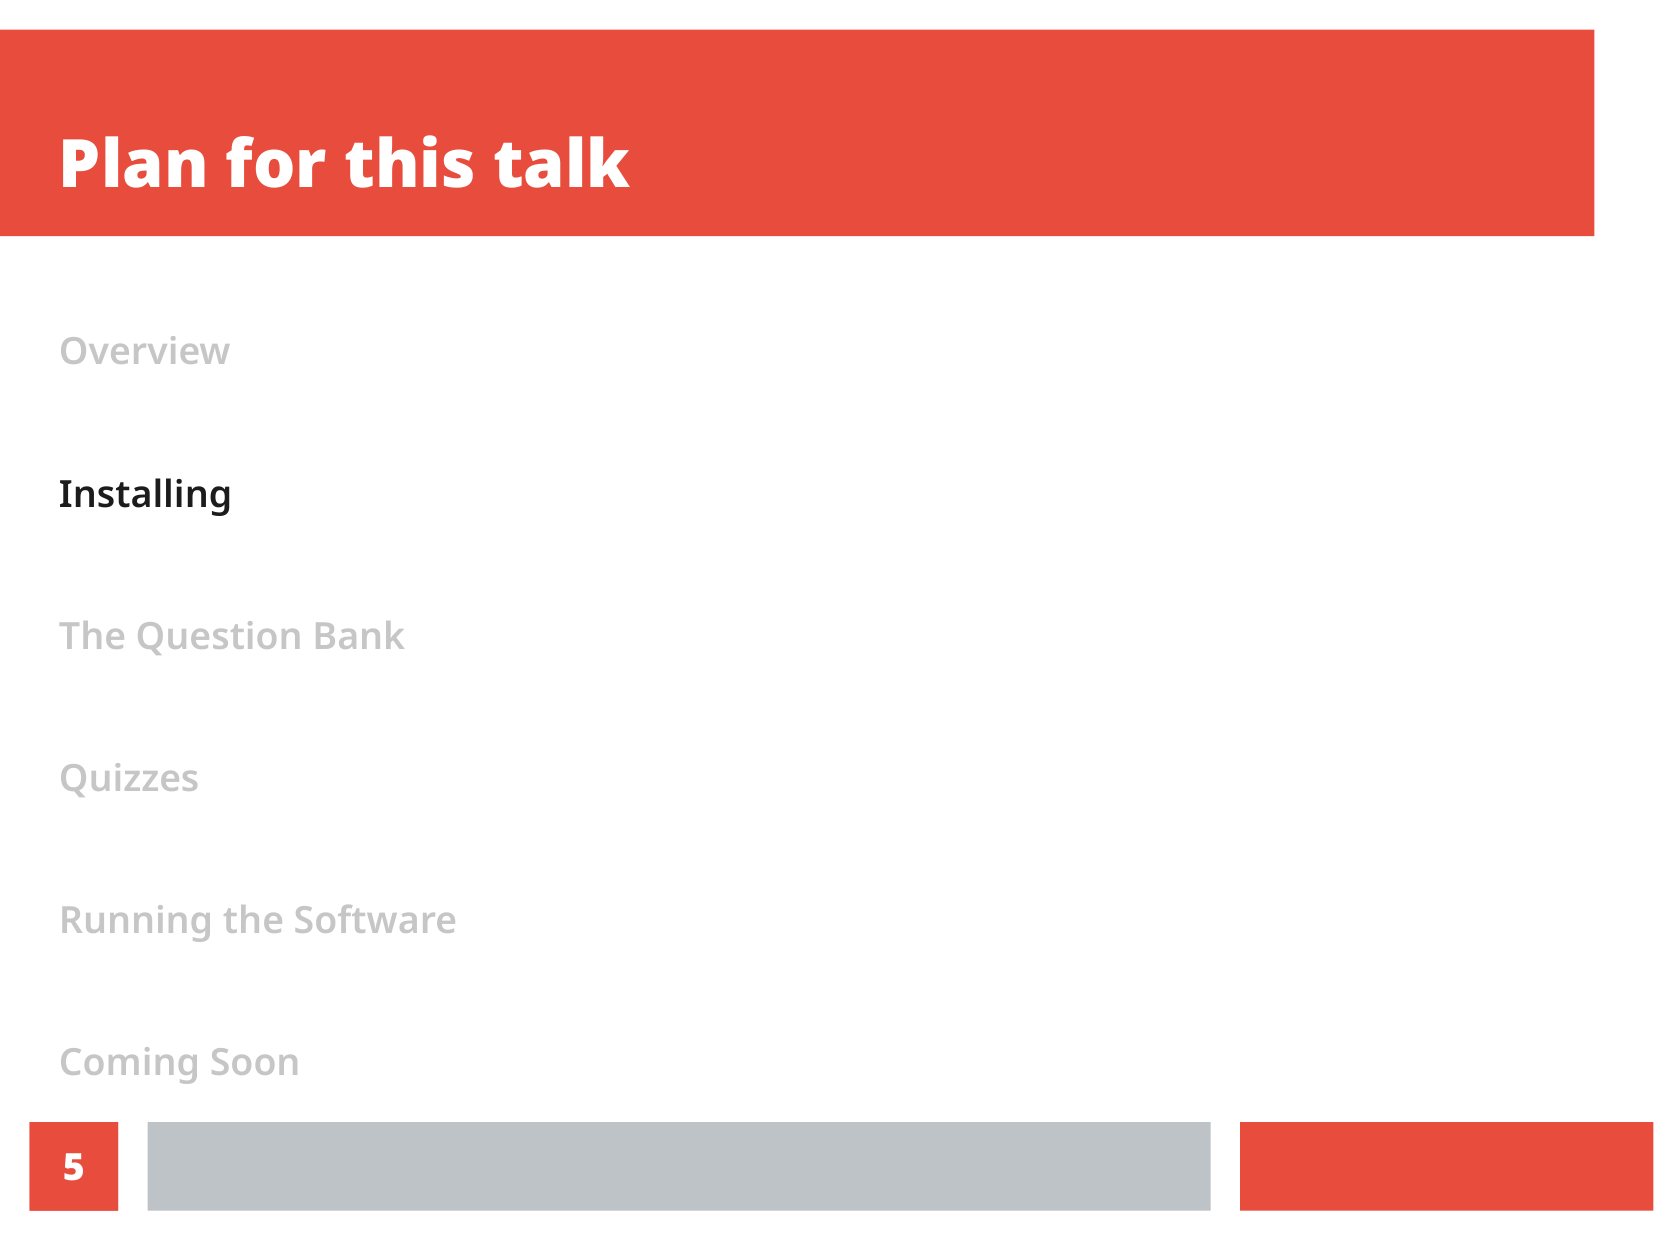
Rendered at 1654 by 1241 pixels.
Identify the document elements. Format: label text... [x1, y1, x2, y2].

list Overview Installing The Question Bank Quizzes Running the Software Coming Soon [59, 324, 1565, 1093]
title Plan for this talk [59, 59, 1595, 207]
